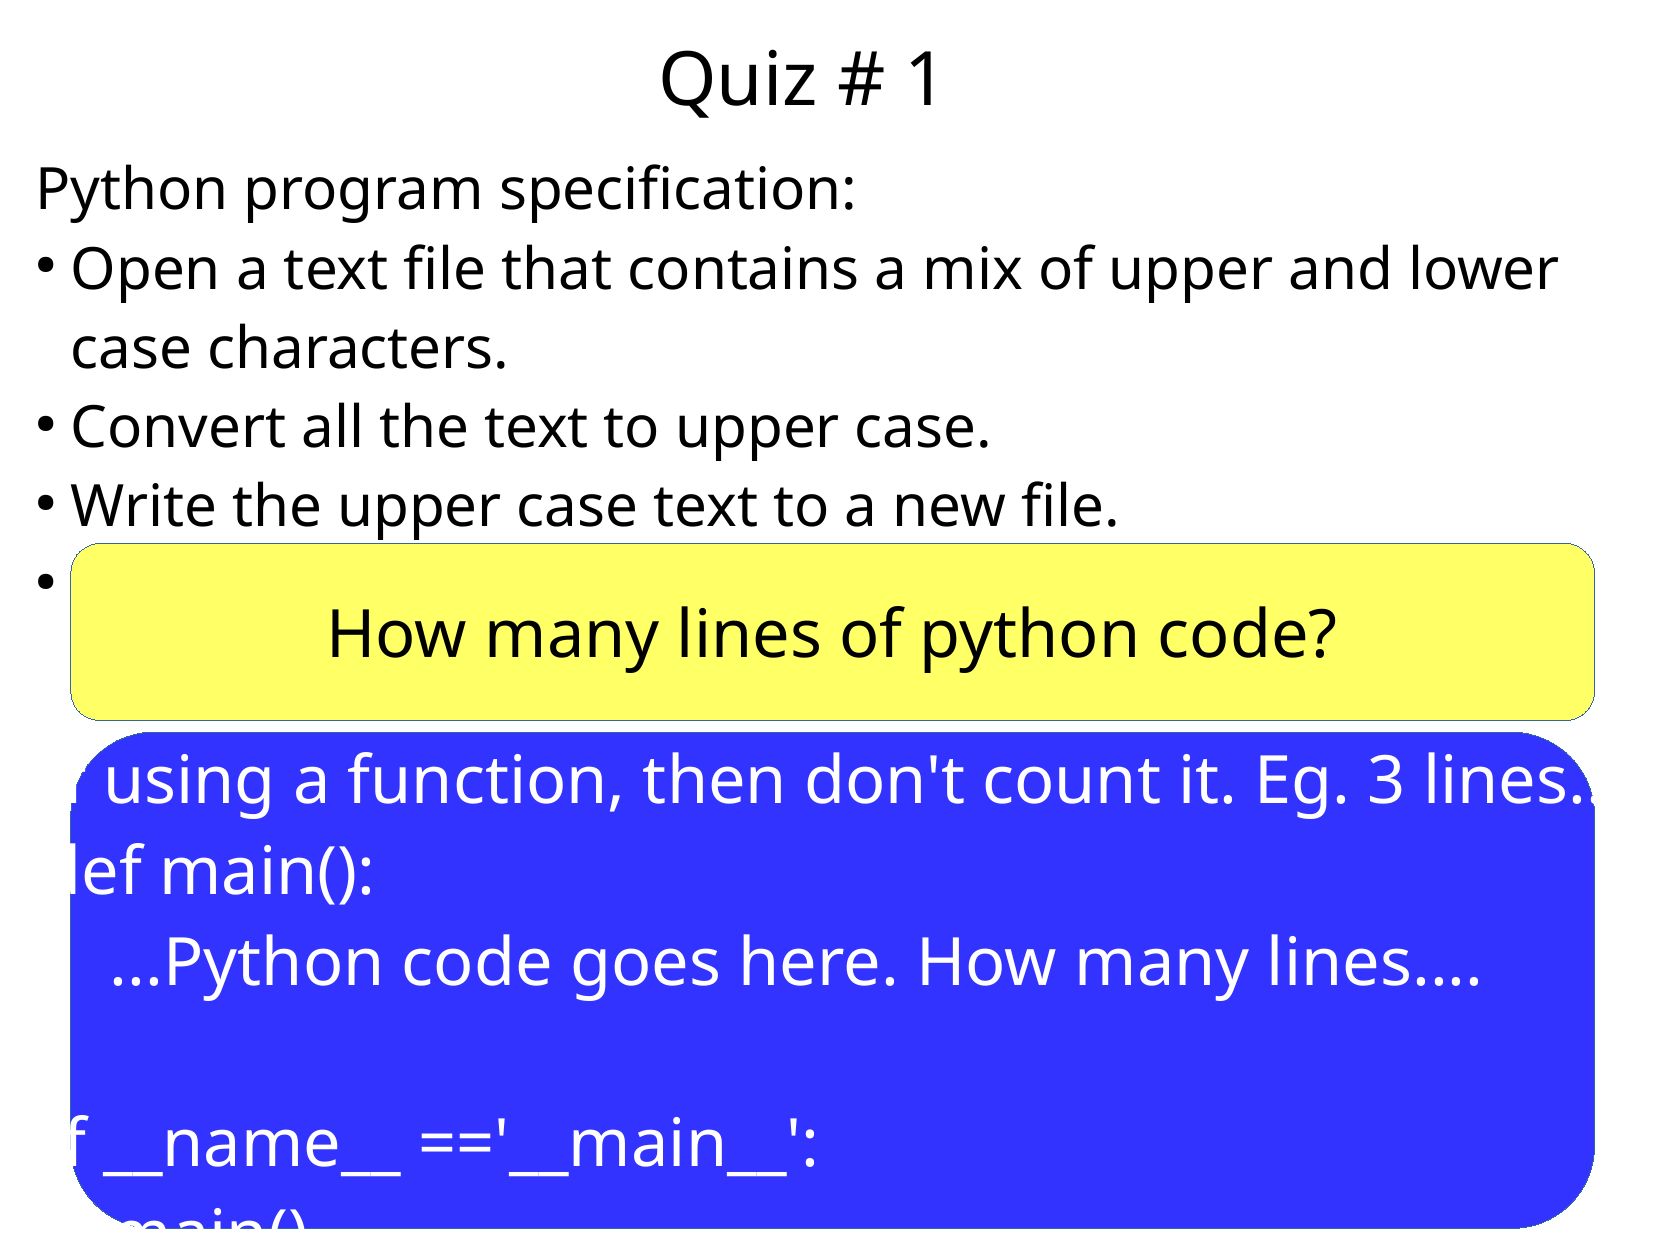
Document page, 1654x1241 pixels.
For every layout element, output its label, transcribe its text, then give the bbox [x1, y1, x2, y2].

title Quiz # 1 [59, 35, 1548, 118]
text_box If using a function, then don't count it. Eg. 3 lines... def main(): ...Python code goes here. How many lines.... If __name__ =='__main__': main() [70, 732, 1595, 1229]
text_box How many lines of python code? [70, 543, 1595, 721]
subtitle Python program specification: Open a text file that contains a mix of upper and lower case characters. Convert all the text to upper case. Write the upper case text to a new file. No use of redirection. [35, 147, 1607, 508]
